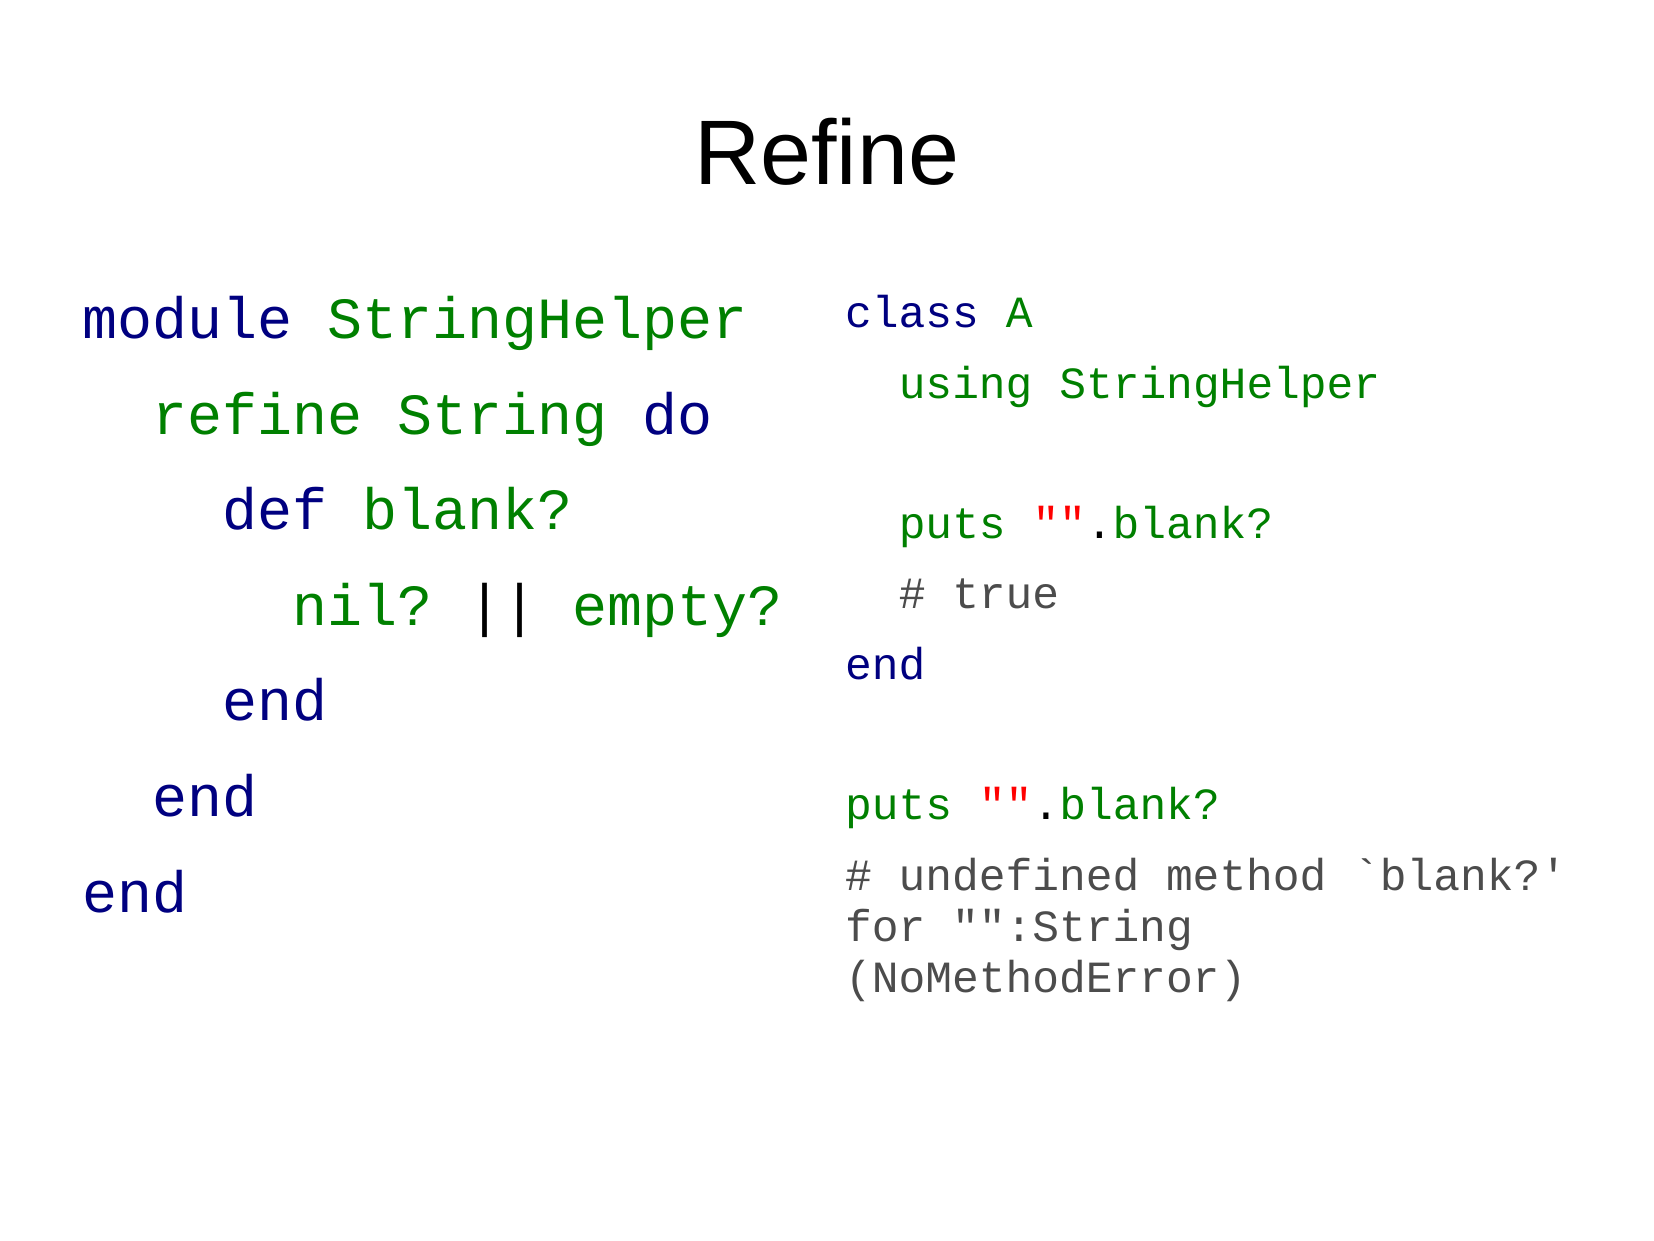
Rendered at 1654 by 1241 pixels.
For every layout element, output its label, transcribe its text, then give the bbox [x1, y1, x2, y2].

list class A using StringHelper puts "".blank? # true end puts "".blank? # undefined method `blank?' for "":String (NoMethodError) [845, 290, 1572, 1010]
title Refine [82, 49, 1571, 257]
list module StringHelper refine String do def blank? nil? || empty? end end end [82, 290, 809, 1010]
